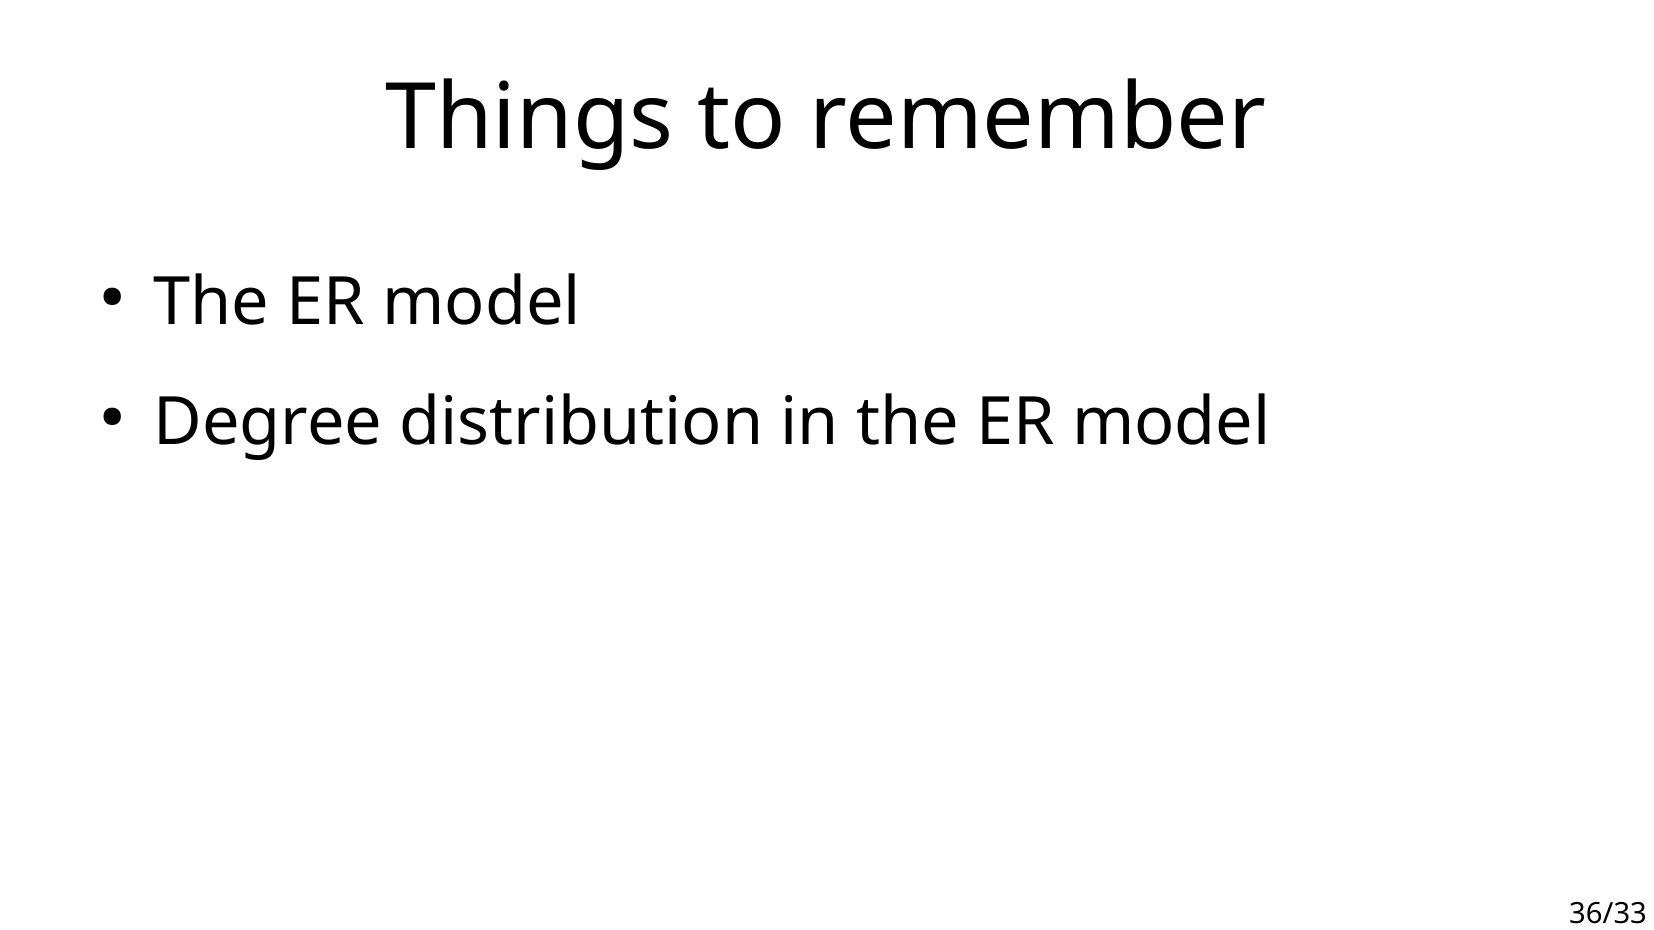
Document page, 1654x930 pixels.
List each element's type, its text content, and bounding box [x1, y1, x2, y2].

list The ER model Degree distribution in the ER model [82, 252, 1571, 793]
title Things to remember [82, 1, 1571, 225]
